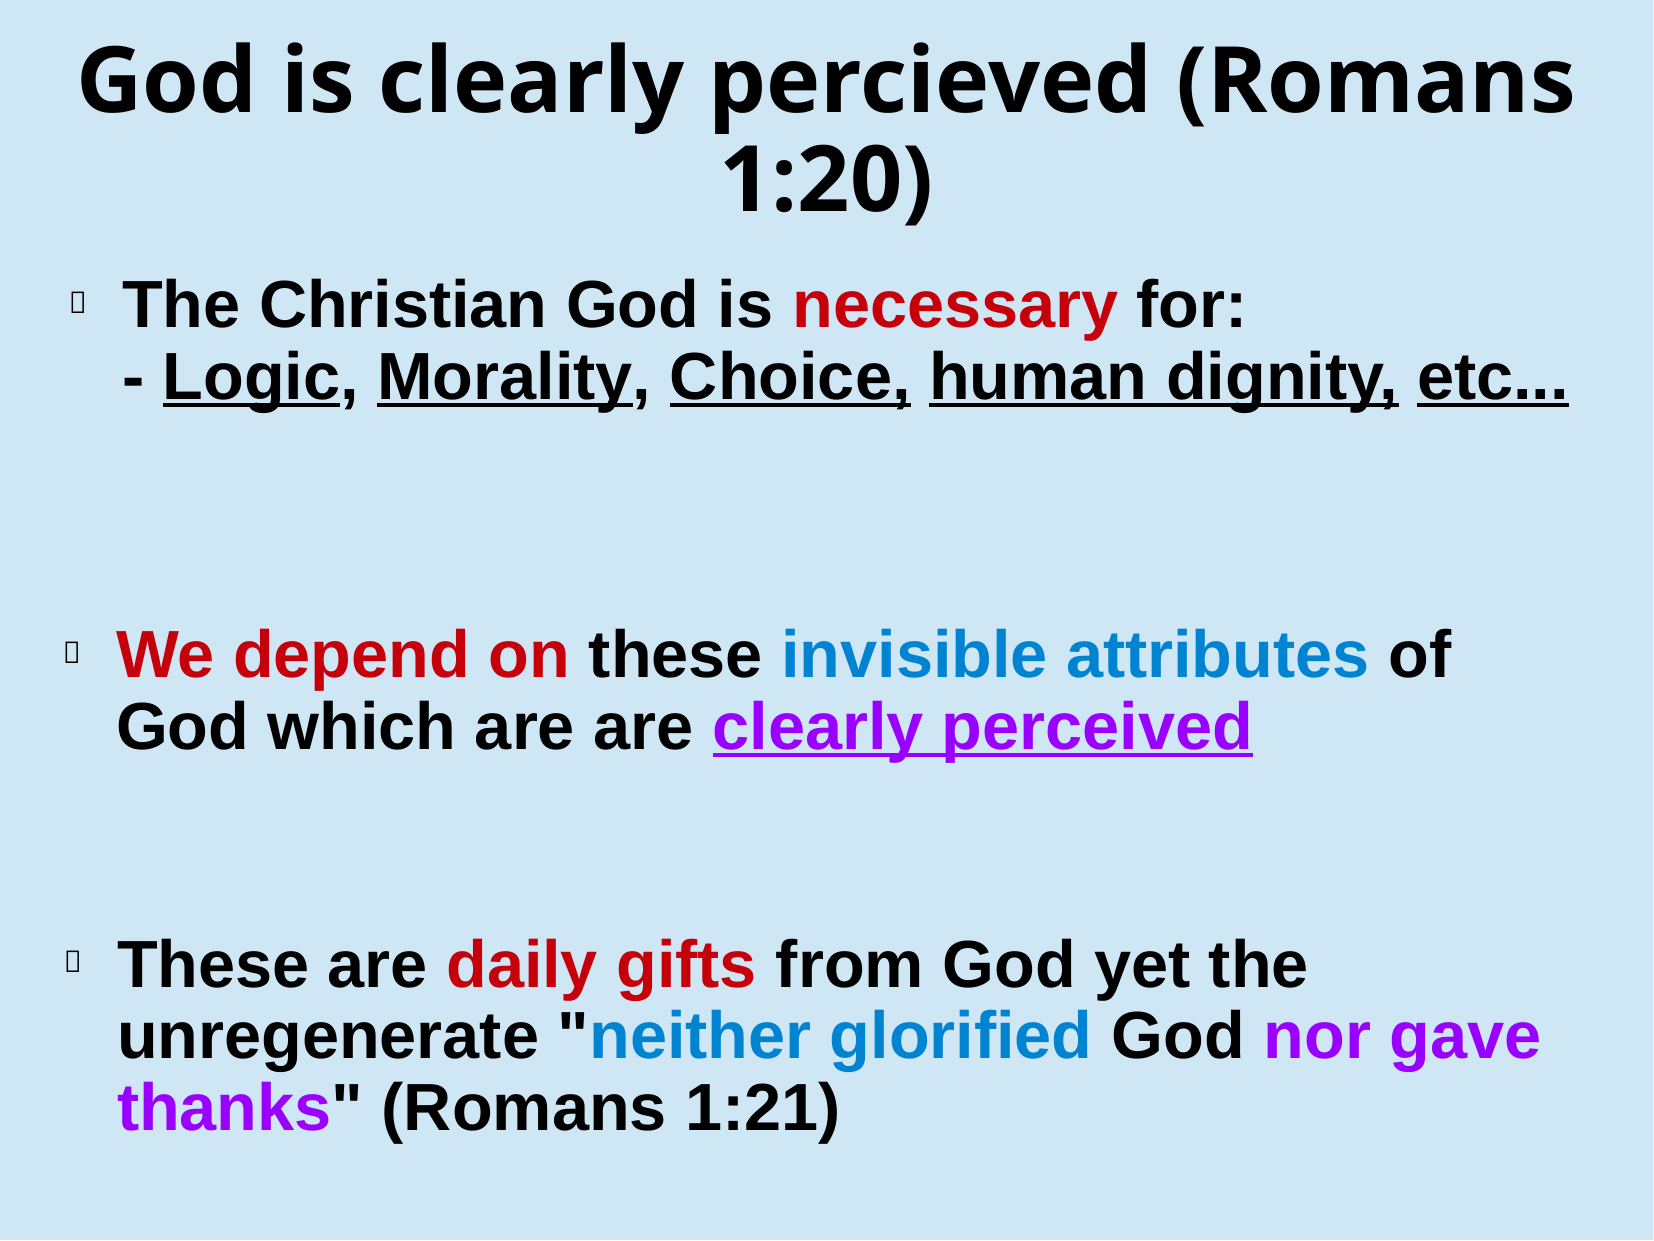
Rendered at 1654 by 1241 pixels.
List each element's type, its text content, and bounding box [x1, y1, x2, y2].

list We depend on these invisible attributes of God which are are clearly perceived [45, 620, 1595, 779]
list These are daily gifts from God yet the unregenerate "neither glorified God nor gave thanks" (Romans 1:21) [46, 929, 1596, 1163]
title God is clearly percieved (Romans 1:20) [29, 29, 1625, 237]
list The Christian God is necessary for: - Logic, Morality, Choice, human dignity, etc... [51, 270, 1601, 429]
